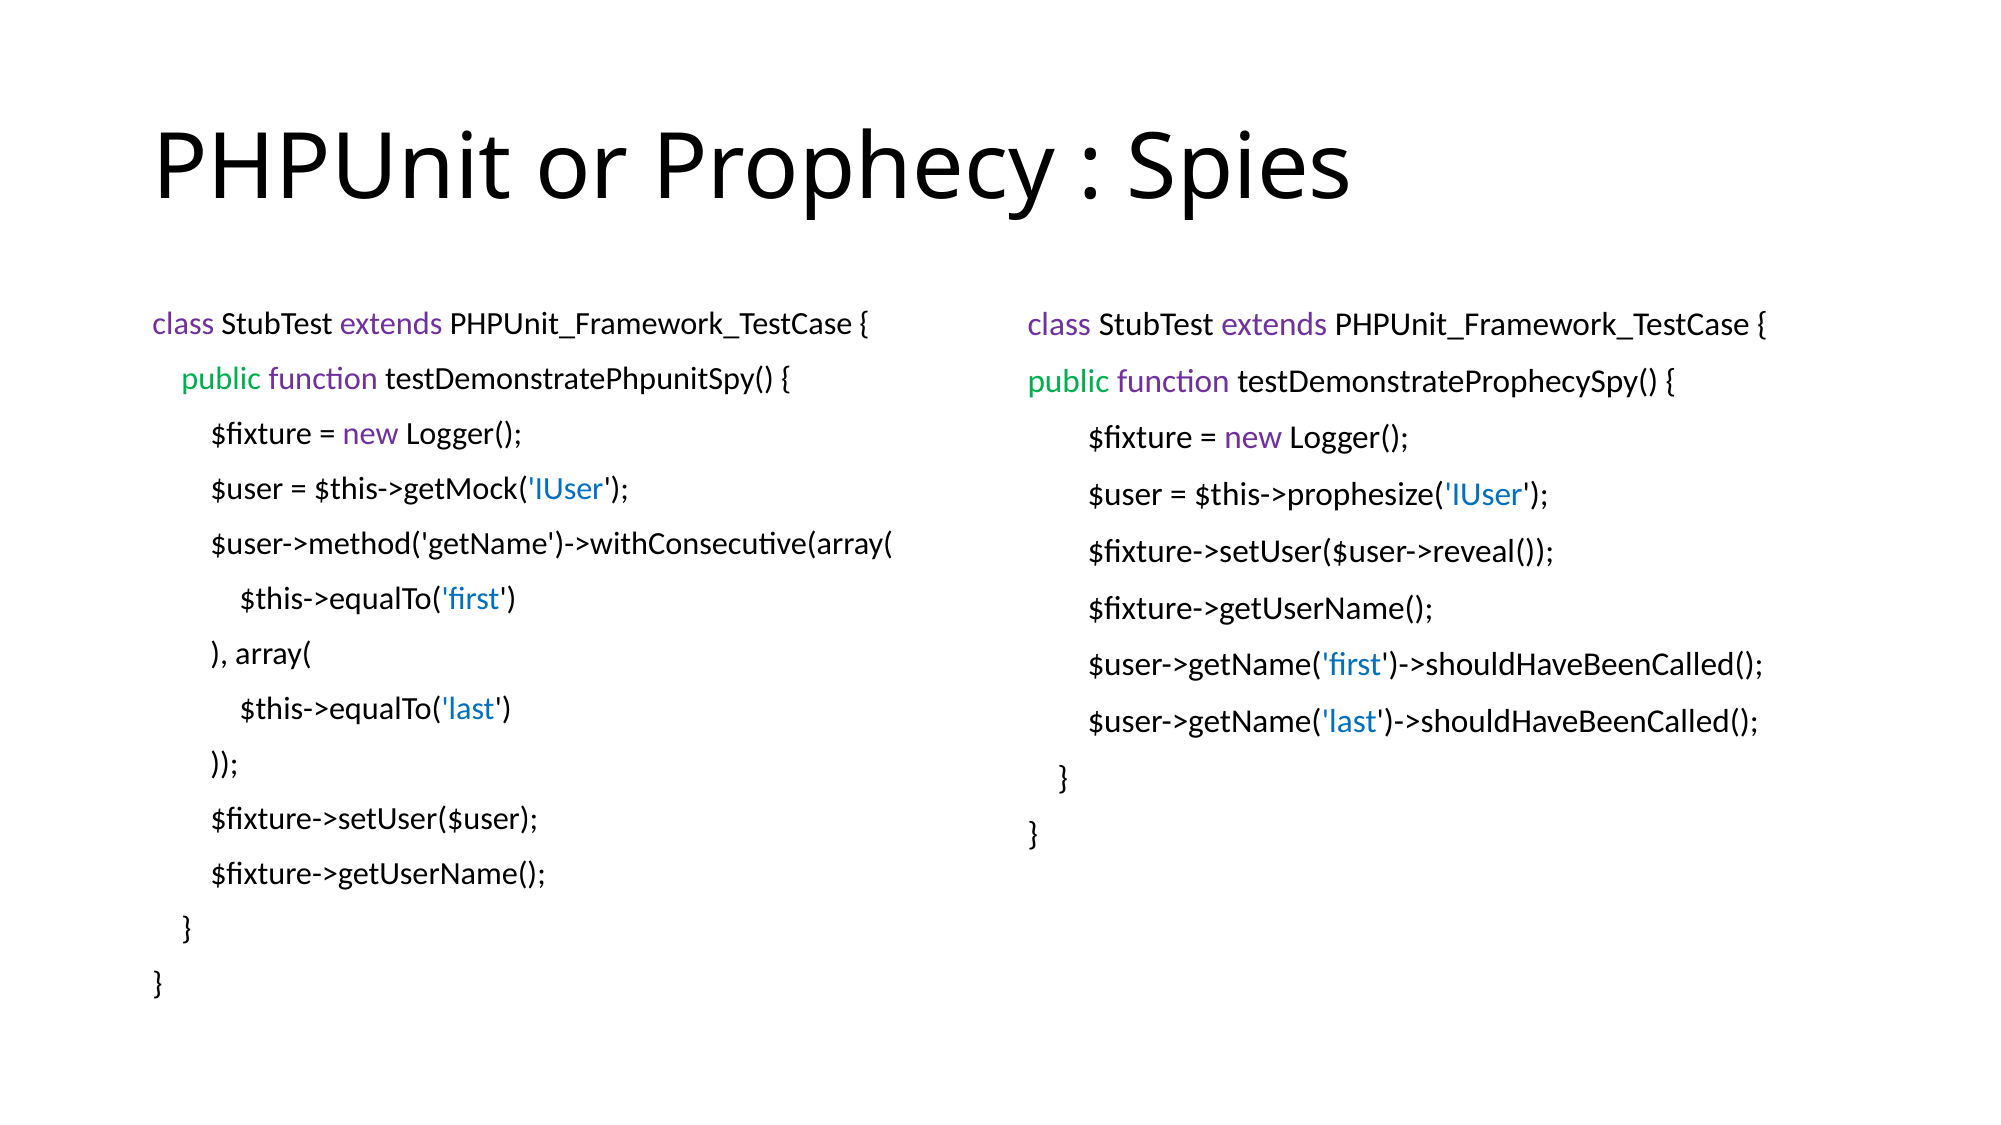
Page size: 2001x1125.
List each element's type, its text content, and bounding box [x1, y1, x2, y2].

list class StubTest extends PHPUnit_Framework_TestCase { public function testDemonstrateProphecySpy() { $fixture = new Logger(); $user = $this->prophesize('IUser'); $fixture->setUser($user->reveal()); $fixture->getUserName(); $user->getName('first')->shouldHaveBeenCalled(); $user->getName('last')->shouldHaveBeenCalled(); } } [1012, 299, 1863, 1014]
title PHPUnit or Prophecy : Spies [137, 59, 1863, 278]
list class StubTest extends PHPUnit_Framework_TestCase { public function testDemonstratePhpunitSpy() { $fixture = new Logger(); $user = $this->getMock('IUser'); $user->method('getName')->withConsecutive(array( $this->equalTo('first') ), array( $this->equalTo('last') )); $fixture->setUser($user); $fixture->getUserName(); } } [137, 299, 988, 1014]
